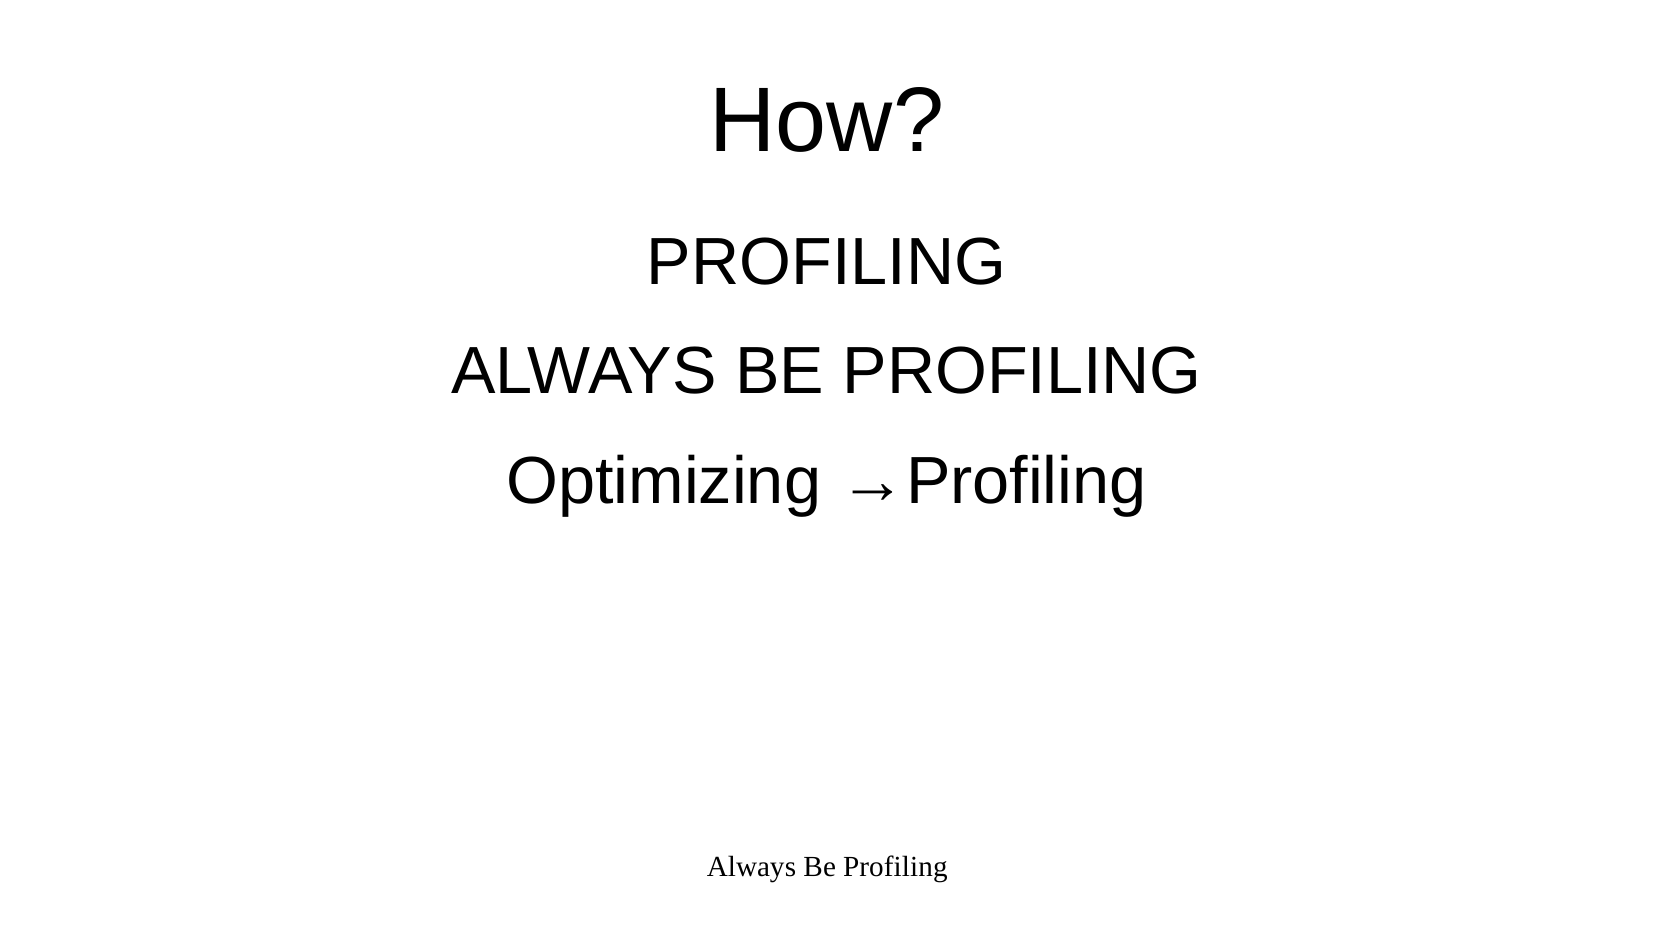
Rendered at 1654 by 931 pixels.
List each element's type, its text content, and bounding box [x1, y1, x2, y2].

title How? [82, 37, 1571, 193]
text_box Always Be Profiling [565, 847, 1090, 912]
list PROFILING ALWAYS BE PROFILING Optimizing →Profiling [82, 217, 1571, 758]
